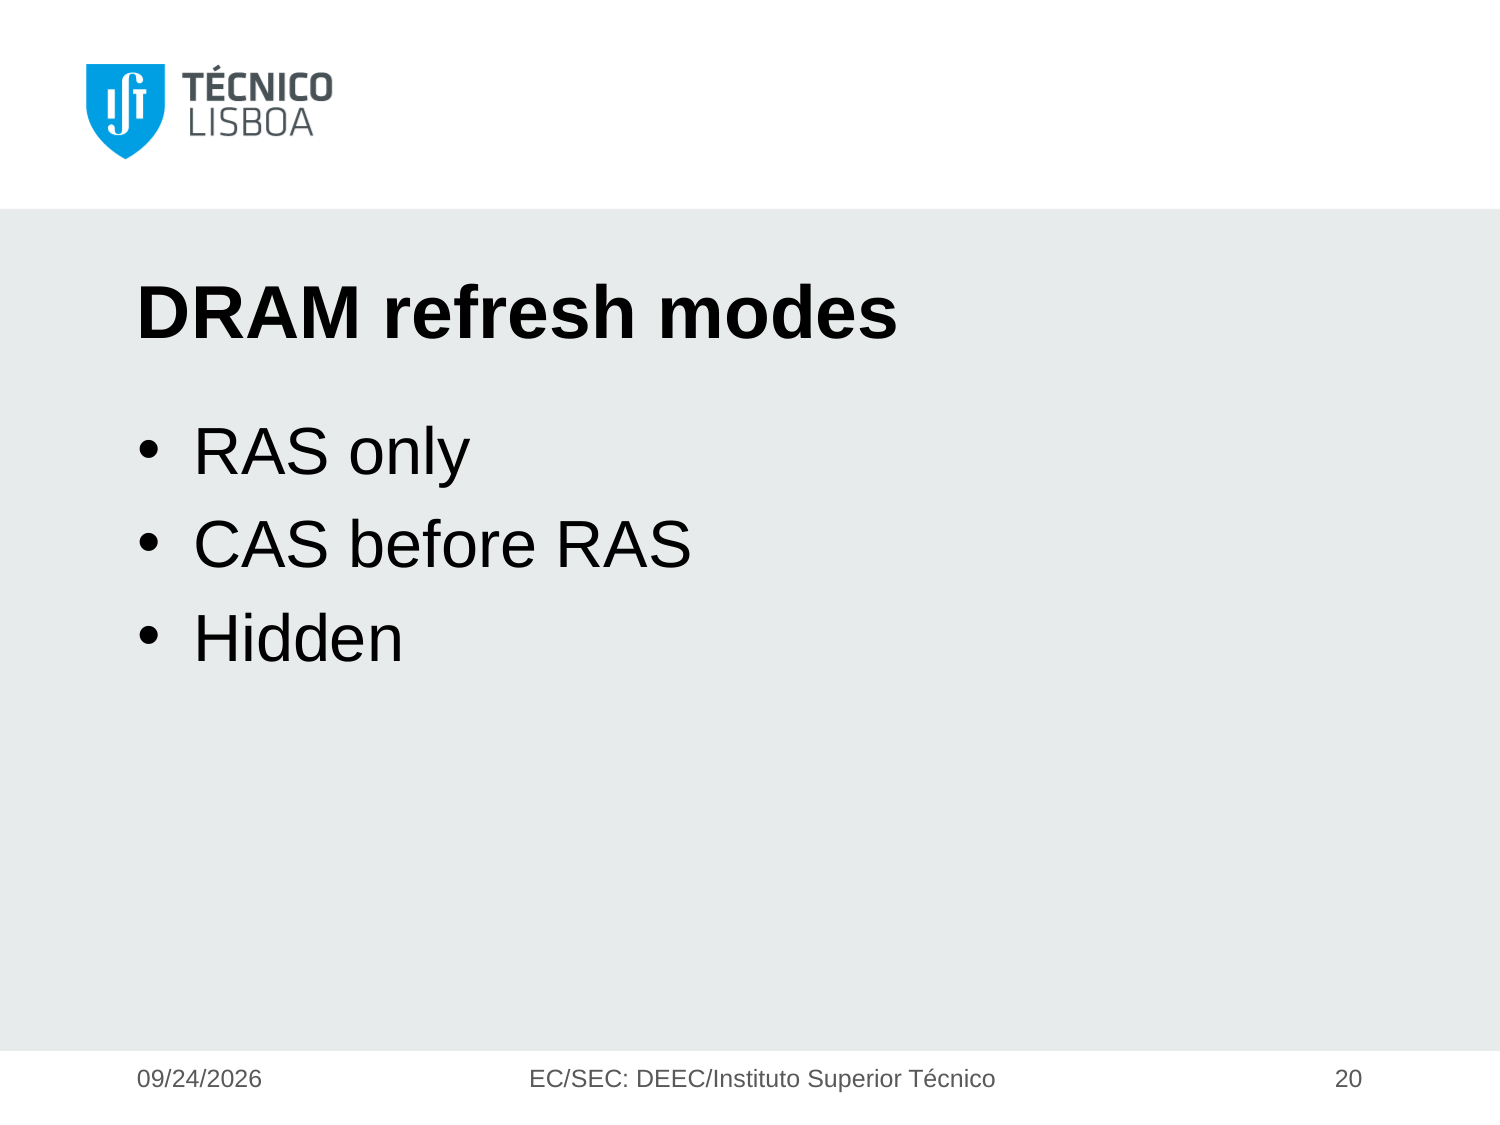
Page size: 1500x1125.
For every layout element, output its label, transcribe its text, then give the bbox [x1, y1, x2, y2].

slide_number <number> [1077, 1052, 1378, 1103]
slide_number 11/22/2018 [121, 1052, 425, 1103]
footer EC/SEC: DEEC/Instituto Superior Técnico [512, 1052, 1021, 1103]
list RAS only CAS before RAS Hidden [121, 400, 1378, 1005]
picture [0, 0, 1500, 1125]
title DRAM refresh modes [121, 237, 1378, 381]
